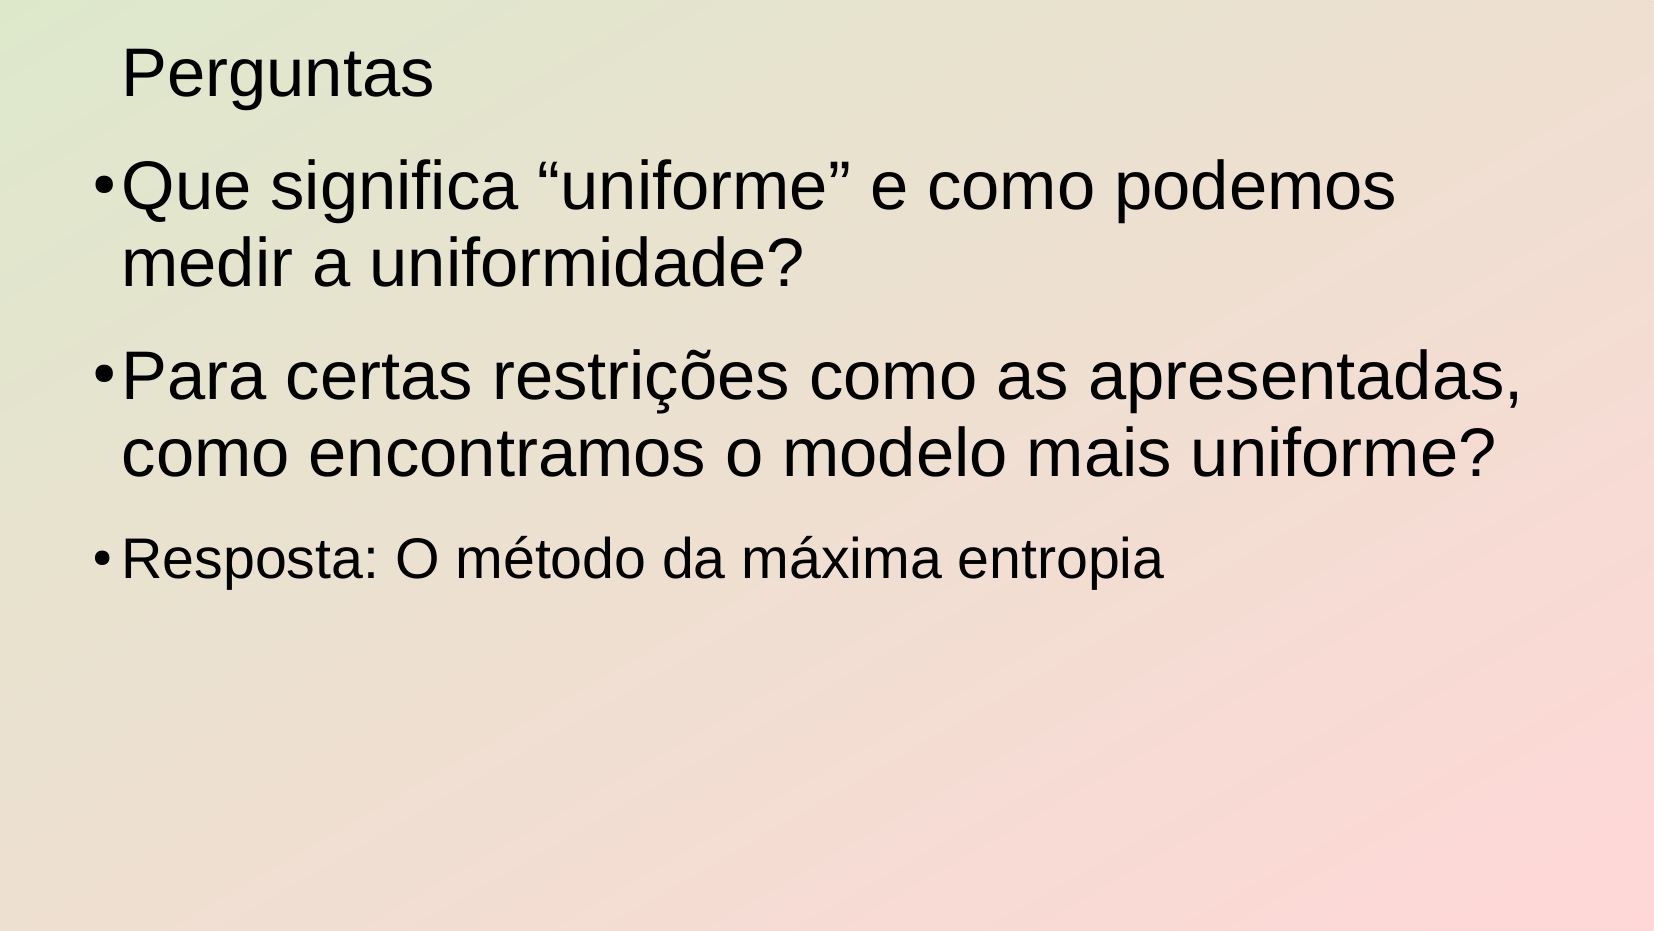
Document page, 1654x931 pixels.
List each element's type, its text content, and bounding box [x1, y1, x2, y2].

list Perguntas Que significa “uniforme” e como podemos medir a uniformidade? Para certas restrições como as apresentadas, como encontramos o modelo mais uniforme? Resposta: O método da máxima entropia [82, 34, 1571, 657]
